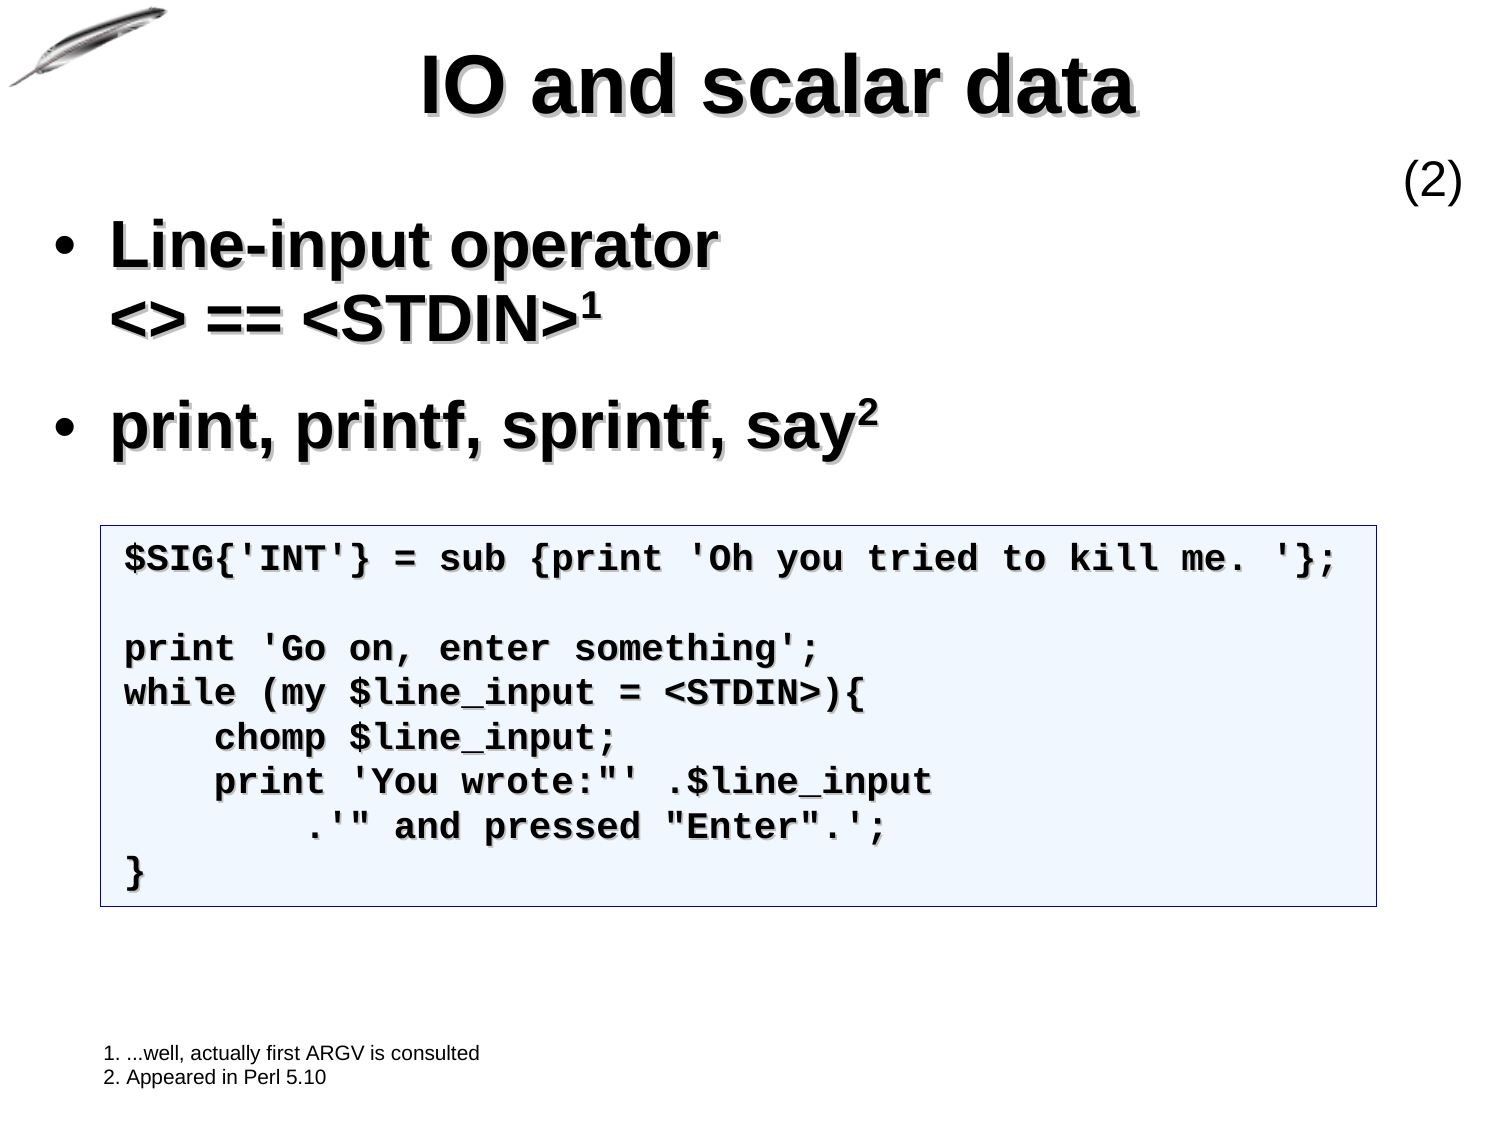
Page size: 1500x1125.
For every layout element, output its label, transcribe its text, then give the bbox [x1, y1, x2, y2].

list Line-input operator <> == <STDIN>1 print, printf, sprintf, say2 [53, 207, 1447, 1084]
picture [5, 5, 173, 89]
text_box (2) [1387, 141, 1479, 213]
text_box $SIG{'INT'} = sub {print 'Oh you tried to kill me. '}; print 'Go on, enter something'; while (my $line_input = <STDIN>){ chomp $line_input; print 'You wrote:"' .$line_input .'" and pressed "Enter".'; } [100, 525, 1377, 907]
title IO and scalar data [419, 0, 1459, 179]
text_box 1. ...well, actually first ARGV is consulted 2. Appeared in Perl 5.10 [88, 1033, 495, 1096]
